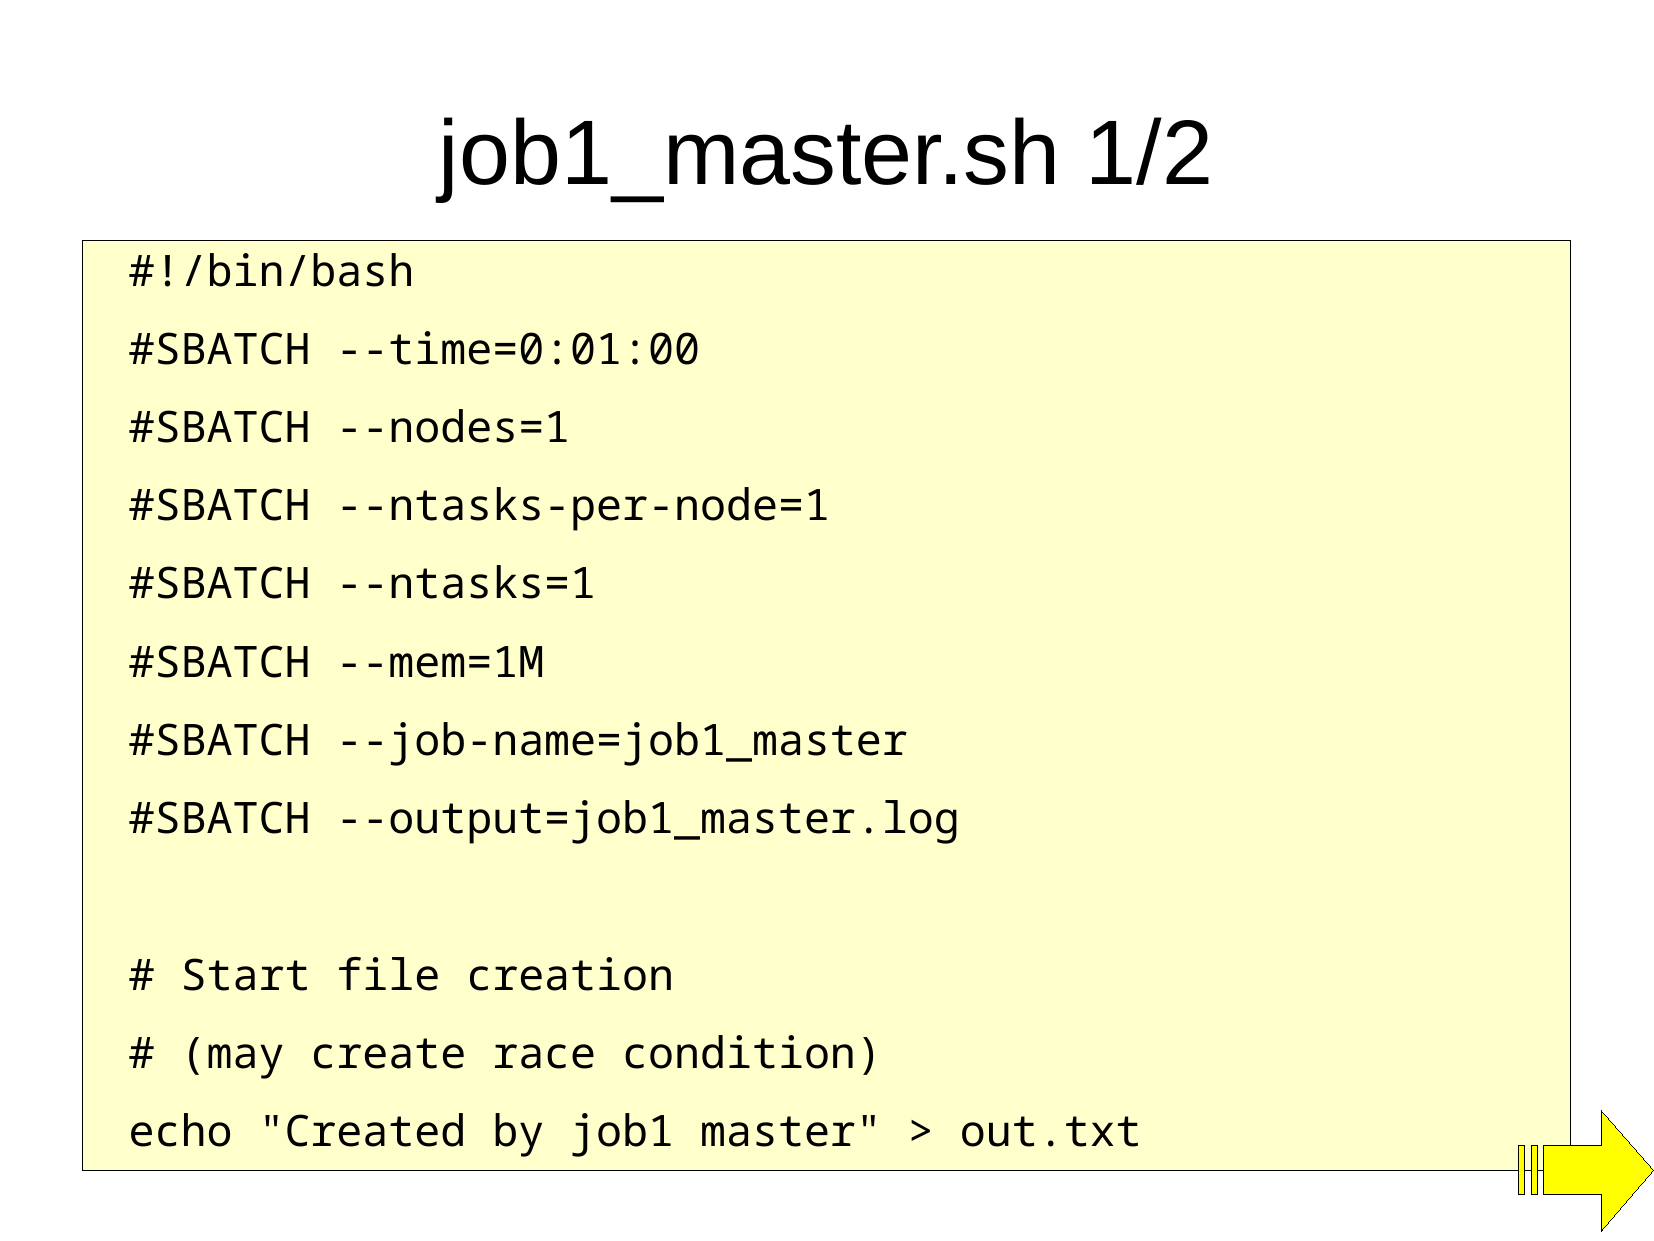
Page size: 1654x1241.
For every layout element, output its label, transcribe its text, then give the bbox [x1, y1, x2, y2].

list #!/bin/bash #SBATCH --time=0:01:00 #SBATCH --nodes=1 #SBATCH --ntasks-per-node=1 #SBATCH --ntasks=1 #SBATCH --mem=1M #SBATCH --job-name=job1_master #SBATCH --output=job1_master.log # Start file creation # (may create race condition) echo "Created by job1 master" > out.txt [82, 240, 1571, 1171]
title job1_master.sh 1/2 [82, 49, 1571, 240]
text_box [1518, 1145, 1525, 1195]
text_box [1543, 1110, 1654, 1232]
text_box [1531, 1145, 1538, 1195]
